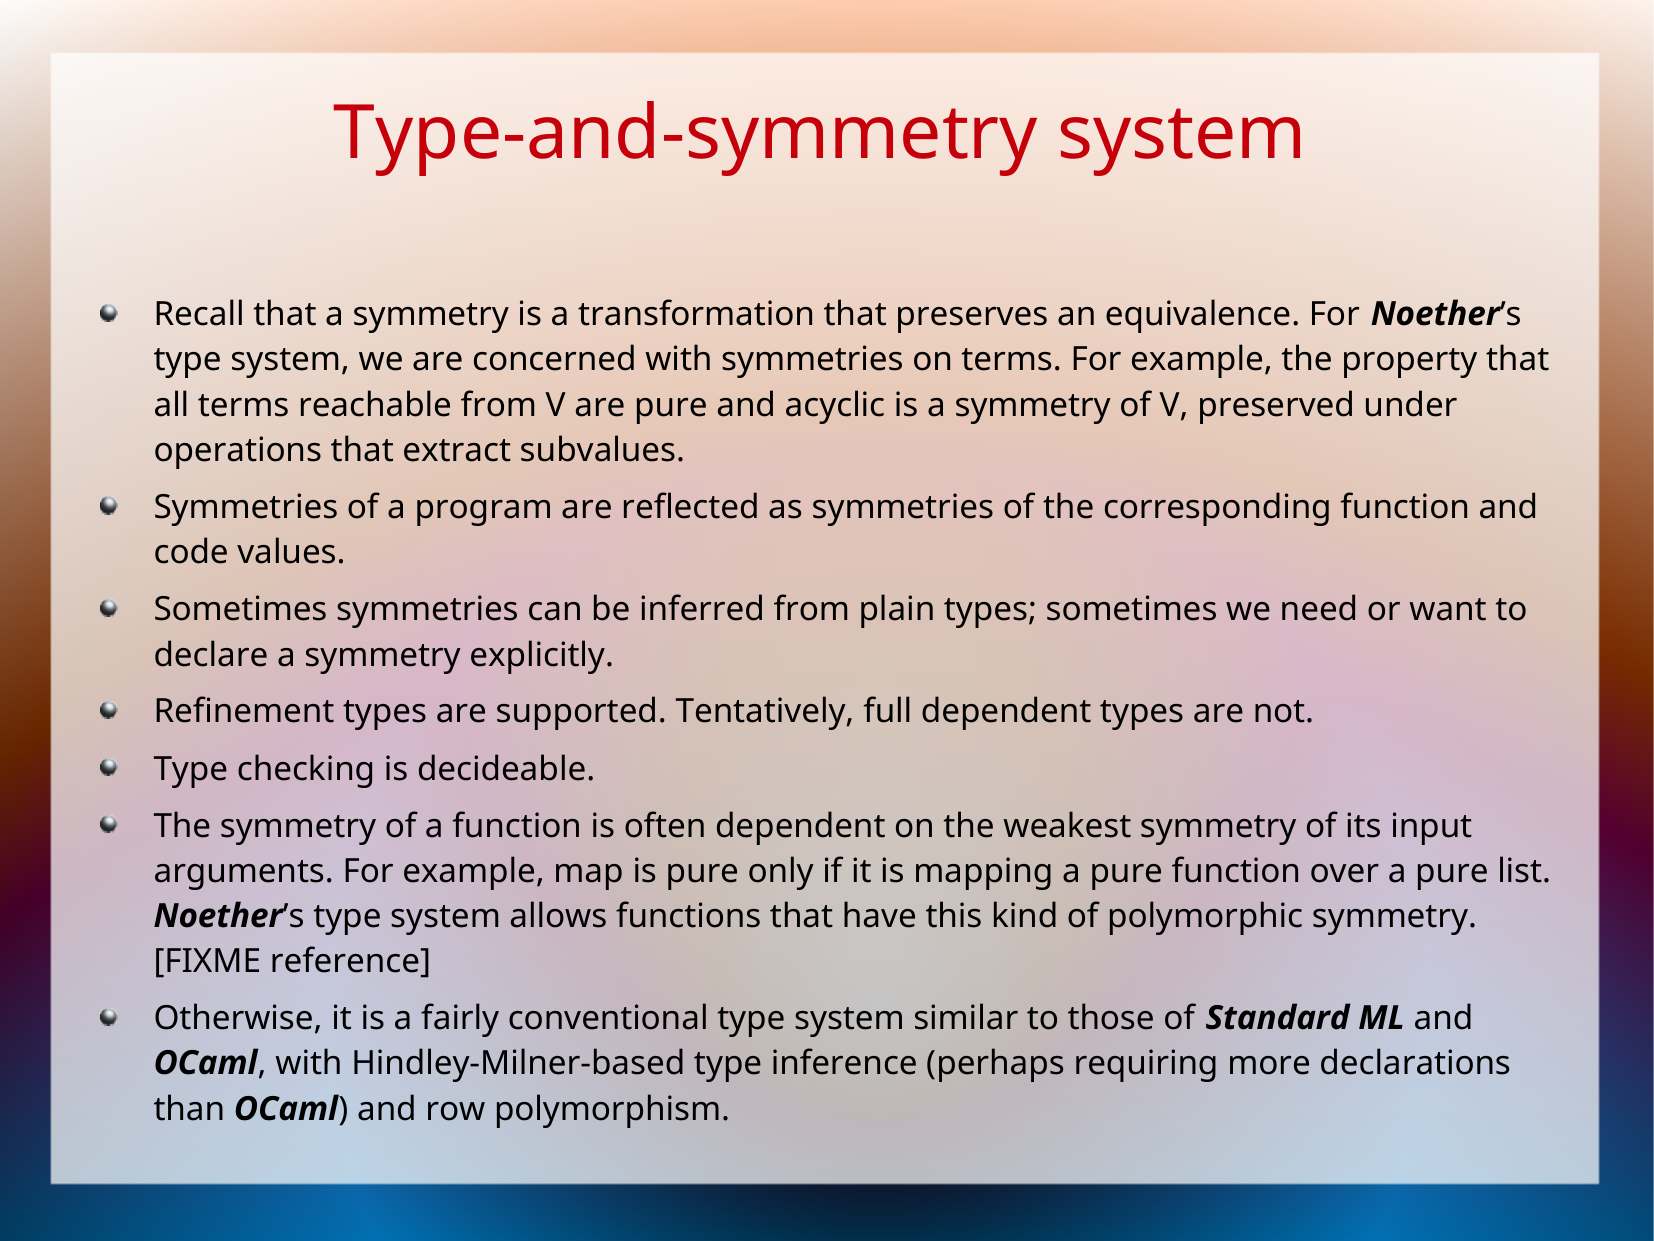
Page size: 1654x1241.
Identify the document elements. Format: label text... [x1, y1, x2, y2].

list Recall that a symmetry is a transformation that preserves an equivalence. For Noether’s type system, we are concerned with symmetries on terms. For example, the property that all terms reachable from V are pure and acyclic is a symmetry of V, preserved under operations that extract subvalues. Symmetries of a program are reflected as symmetries of the corresponding function and code values. Sometimes symmetries can be inferred from plain types; sometimes we need or want to declare a symmetry explicitly. Refinement types are supported. Tentatively, full dependent types are not. Type checking is decideable. The symmetry of a function is often dependent on the weakest symmetry of its input arguments. For example, map is pure only if it is mapping a pure function over a pure list. Noether’s type system allows functions that have this kind of polymorphic symmetry. [FIXME reference] Otherwise, it is a fairly conventional type system similar to those of Standard ML and OCaml, with Hindley-Milner-based type inference (perhaps requiring more declarations than OCaml) and row polymorphism. [82, 290, 1571, 1094]
picture [0, 0, 1654, 1241]
title Type-and-symmetry system [76, 59, 1565, 200]
